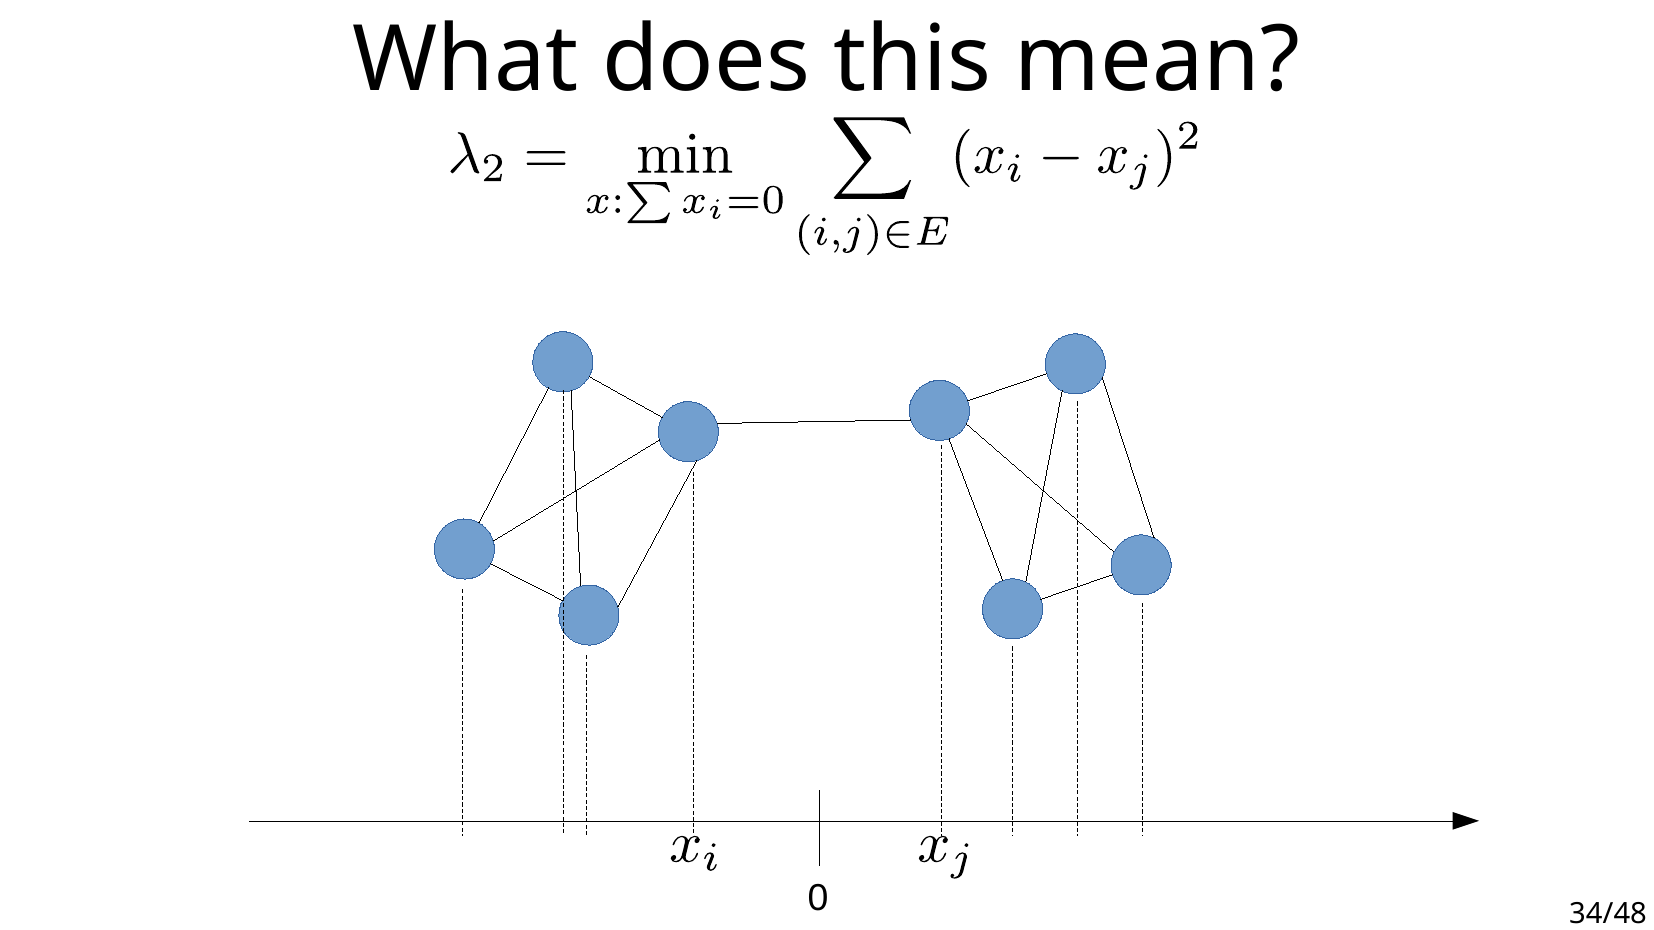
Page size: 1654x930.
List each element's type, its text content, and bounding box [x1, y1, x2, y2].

text_box [1111, 534, 1172, 595]
text_box [658, 401, 719, 462]
text_box [558, 585, 619, 646]
text_box [909, 380, 970, 441]
title What does this mean? [82, 0, 1571, 120]
text_box [669, 835, 719, 871]
text_box [434, 518, 495, 580]
text_box [917, 835, 973, 879]
text_box [1045, 333, 1106, 394]
text_box 0 [792, 868, 844, 926]
text_box [447, 111, 1201, 256]
text_box [532, 331, 593, 392]
text_box [982, 578, 1043, 639]
